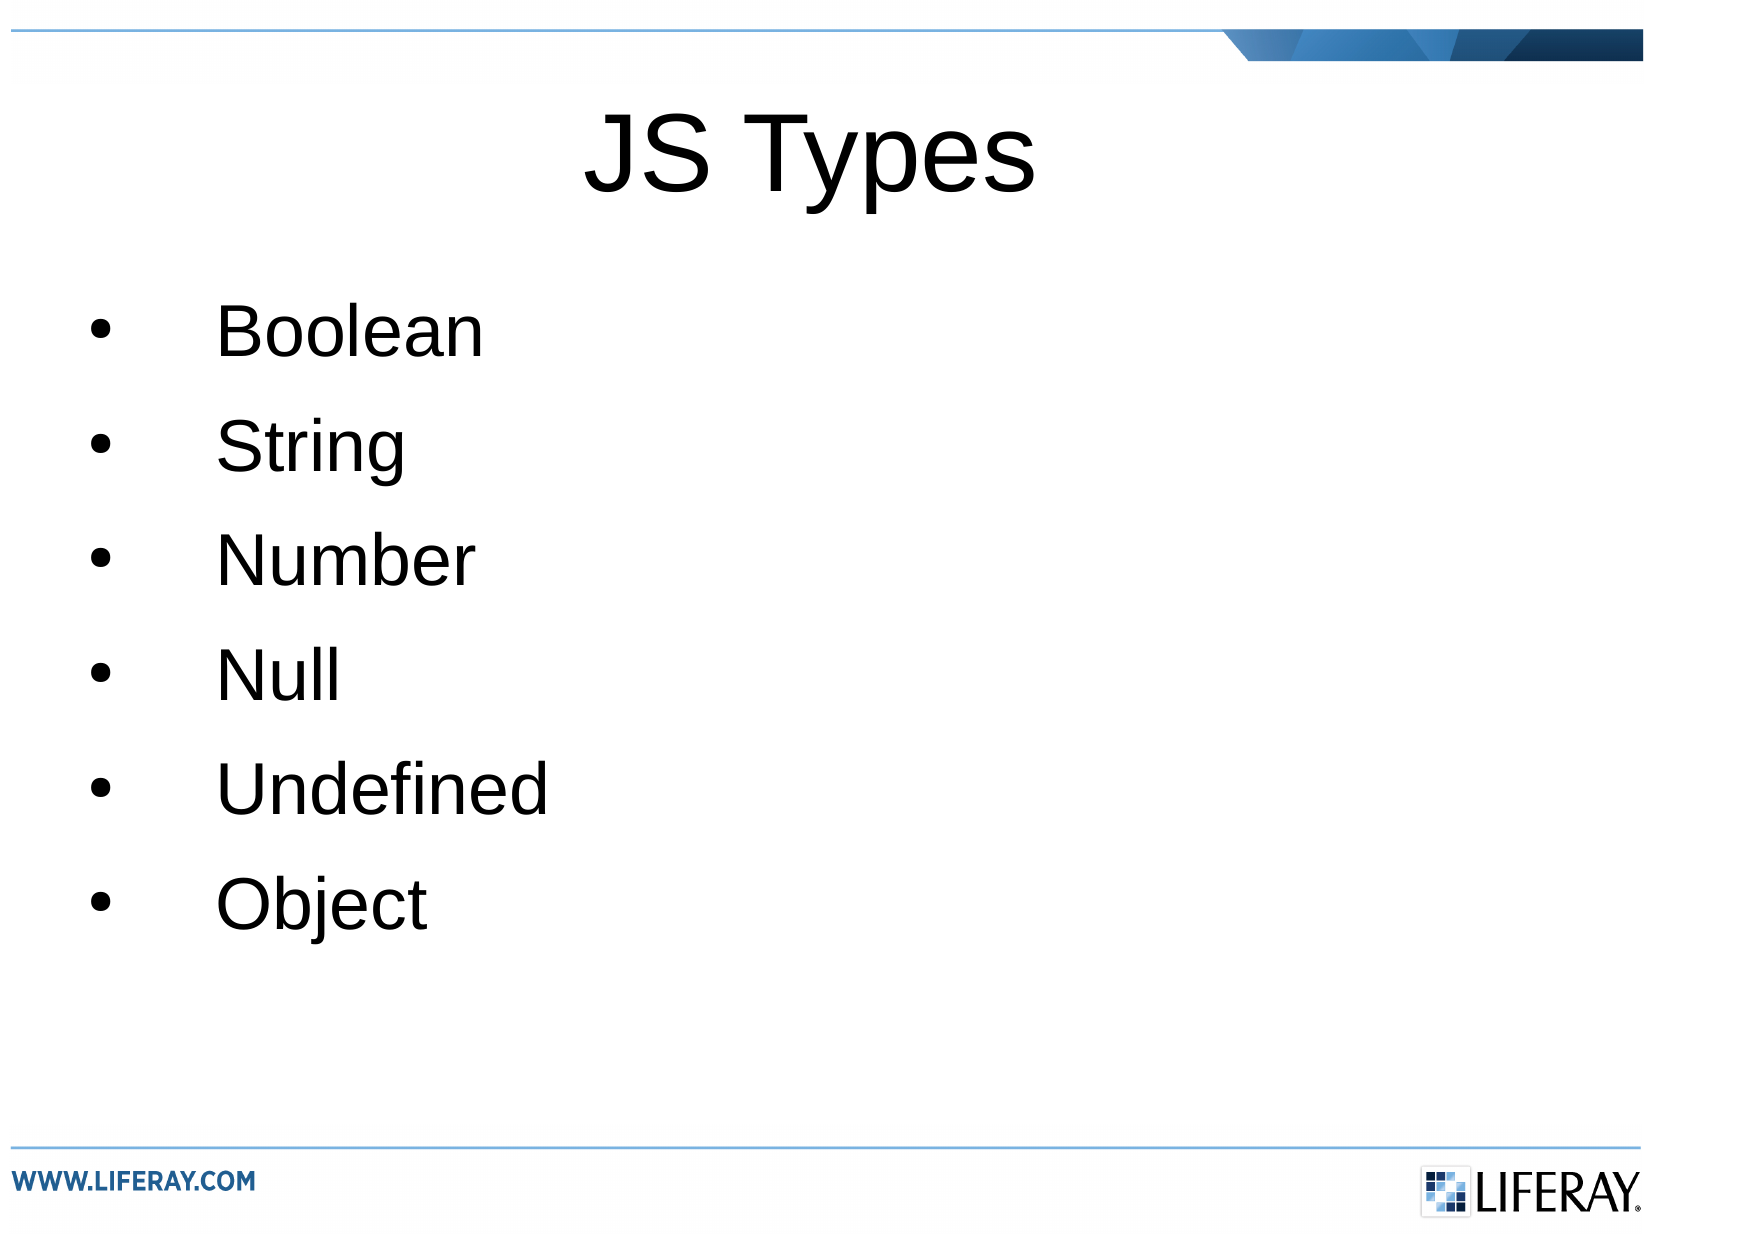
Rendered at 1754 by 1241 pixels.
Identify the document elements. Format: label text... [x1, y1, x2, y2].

list Boolean String Number Null Undefined Object [87, 290, 1667, 1109]
picture [11, 0, 1644, 84]
title JS Types [82, 49, 1571, 257]
picture [9, 1124, 1642, 1234]
